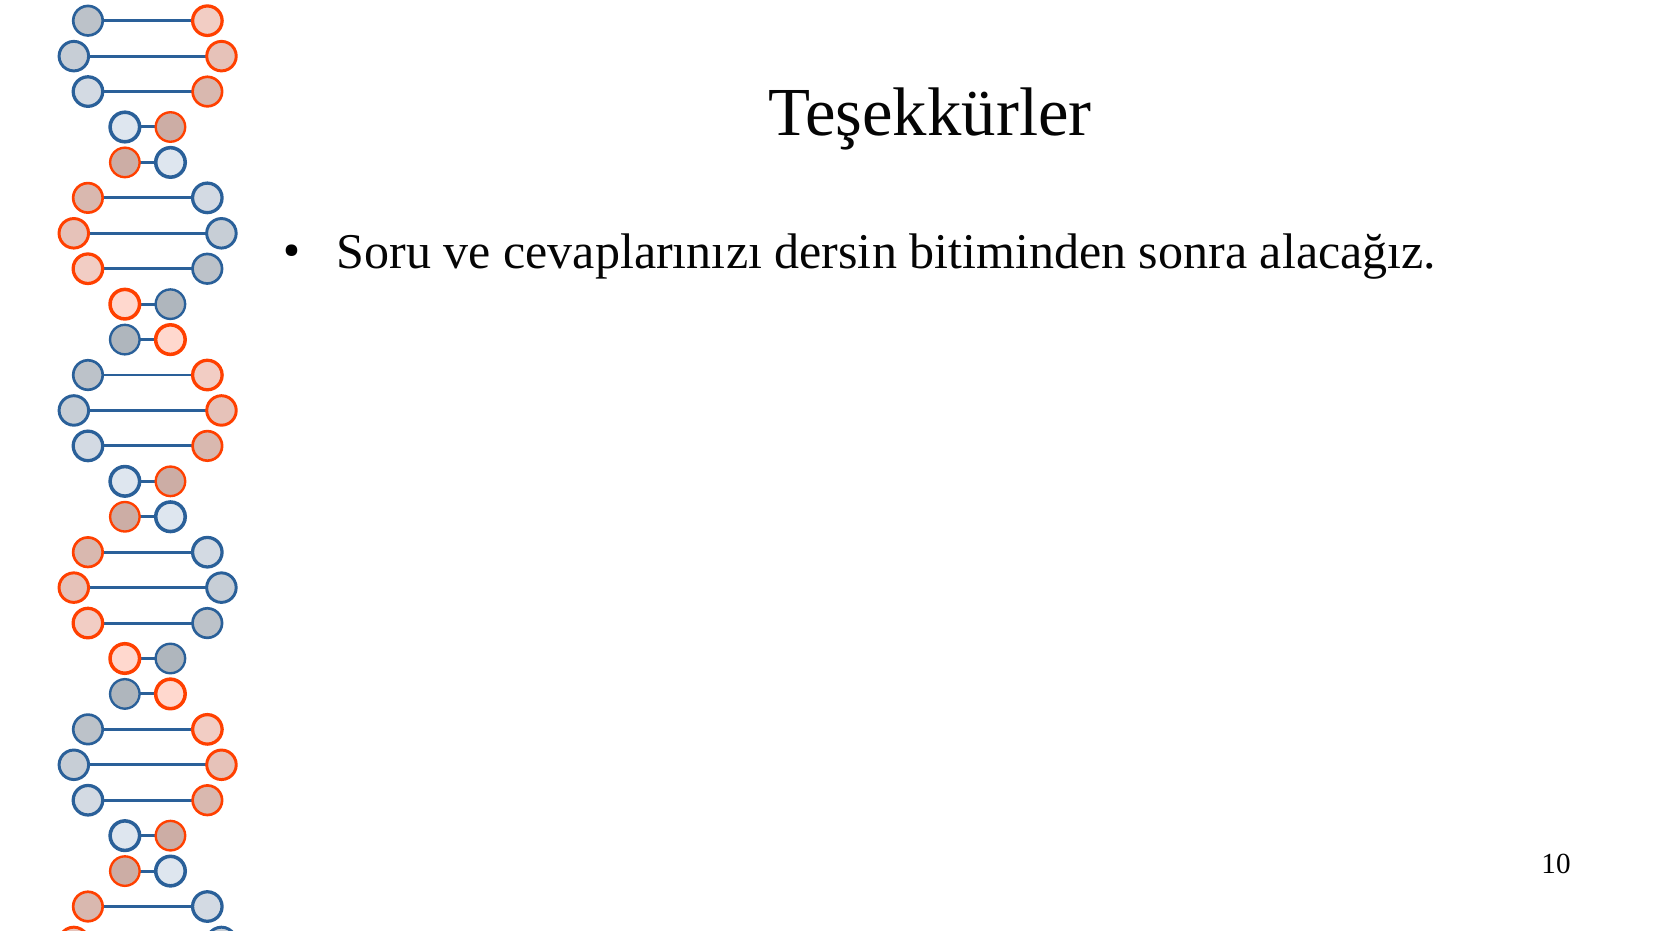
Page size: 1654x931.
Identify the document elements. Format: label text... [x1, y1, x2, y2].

list Soru ve cevaplarınızı dersin bitiminden sonra alacağız. [265, 224, 1595, 764]
title Teşekkürler [265, 35, 1595, 189]
